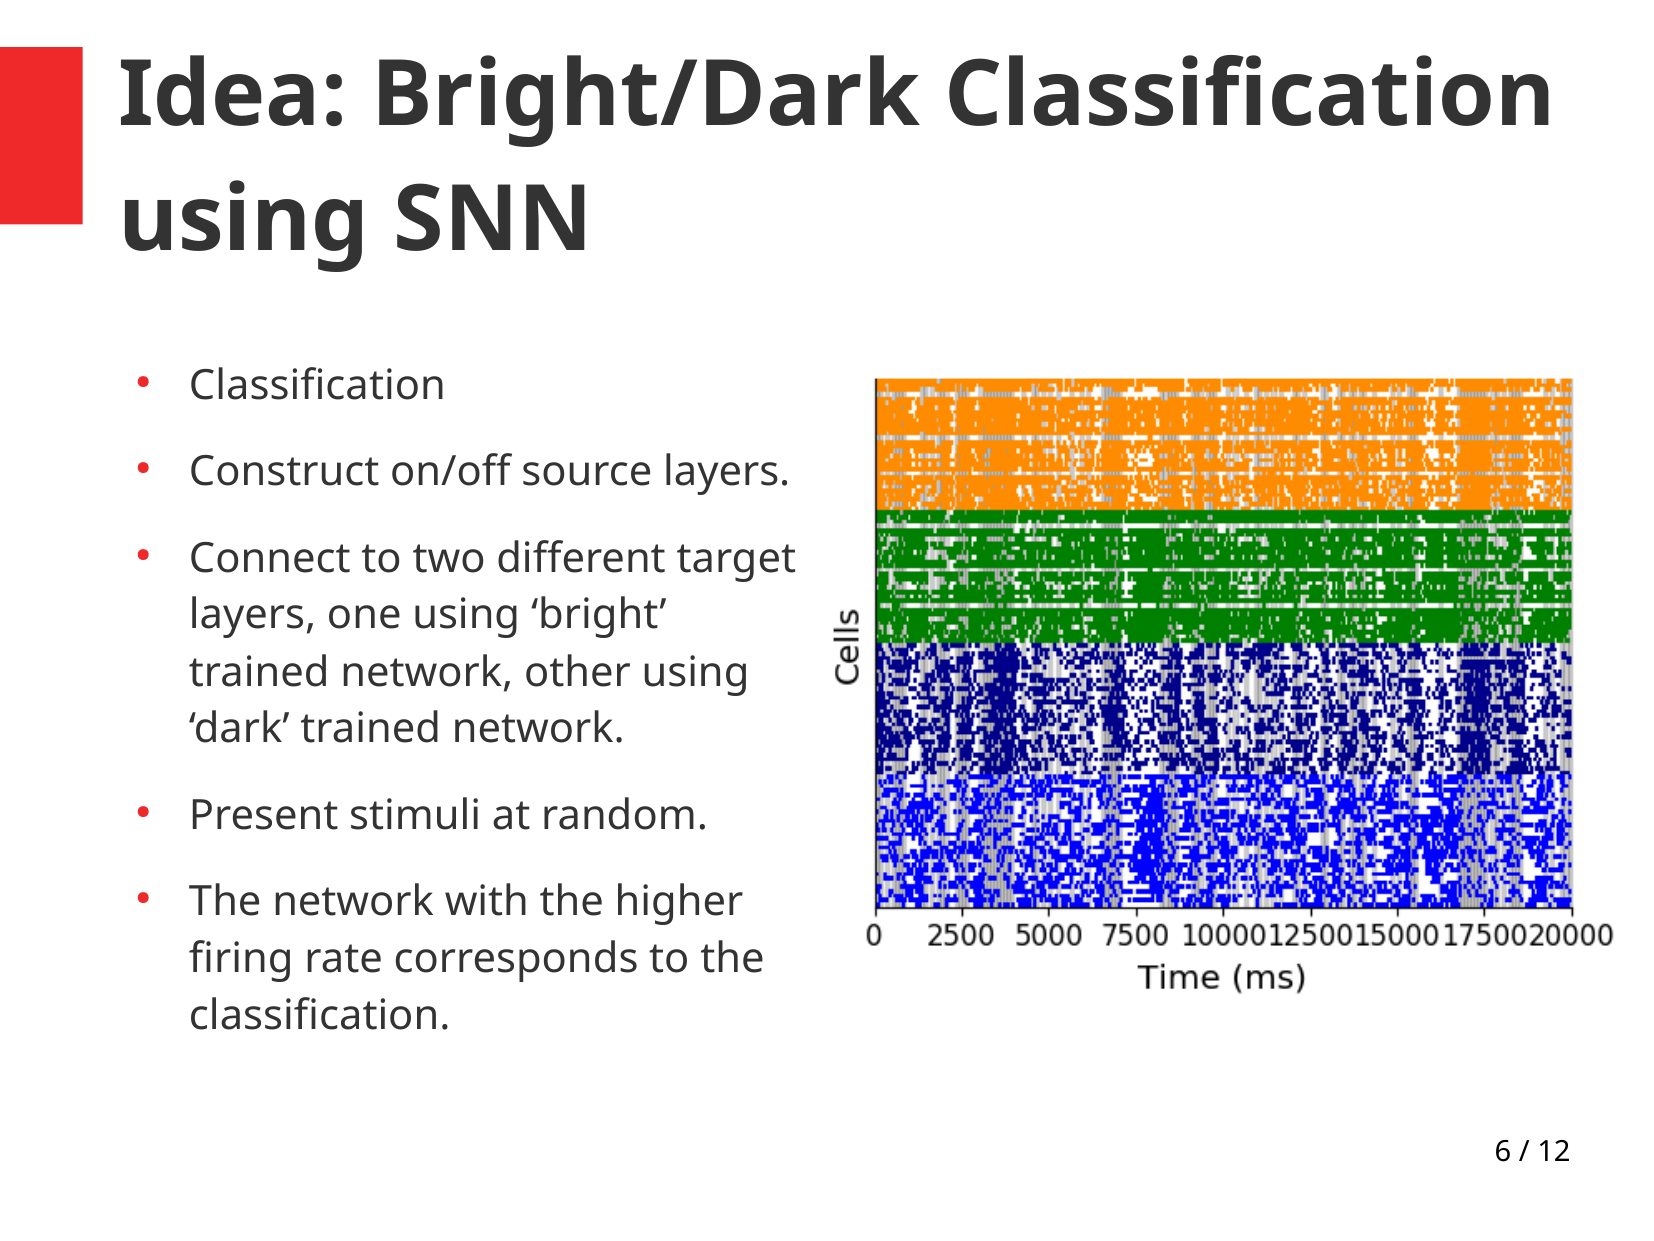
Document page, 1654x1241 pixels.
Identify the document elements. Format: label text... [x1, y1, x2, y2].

picture [809, 354, 1640, 1019]
list Classification Construct on/off source layers. Connect to two different target layers, one using ‘bright’ trained network, other using ‘dark’ trained network. Present stimuli at random. The network with the higher firing rate corresponds to the classification. [118, 354, 810, 1074]
title Idea: Bright/Dark Classification using SNN [118, 45, 1571, 260]
